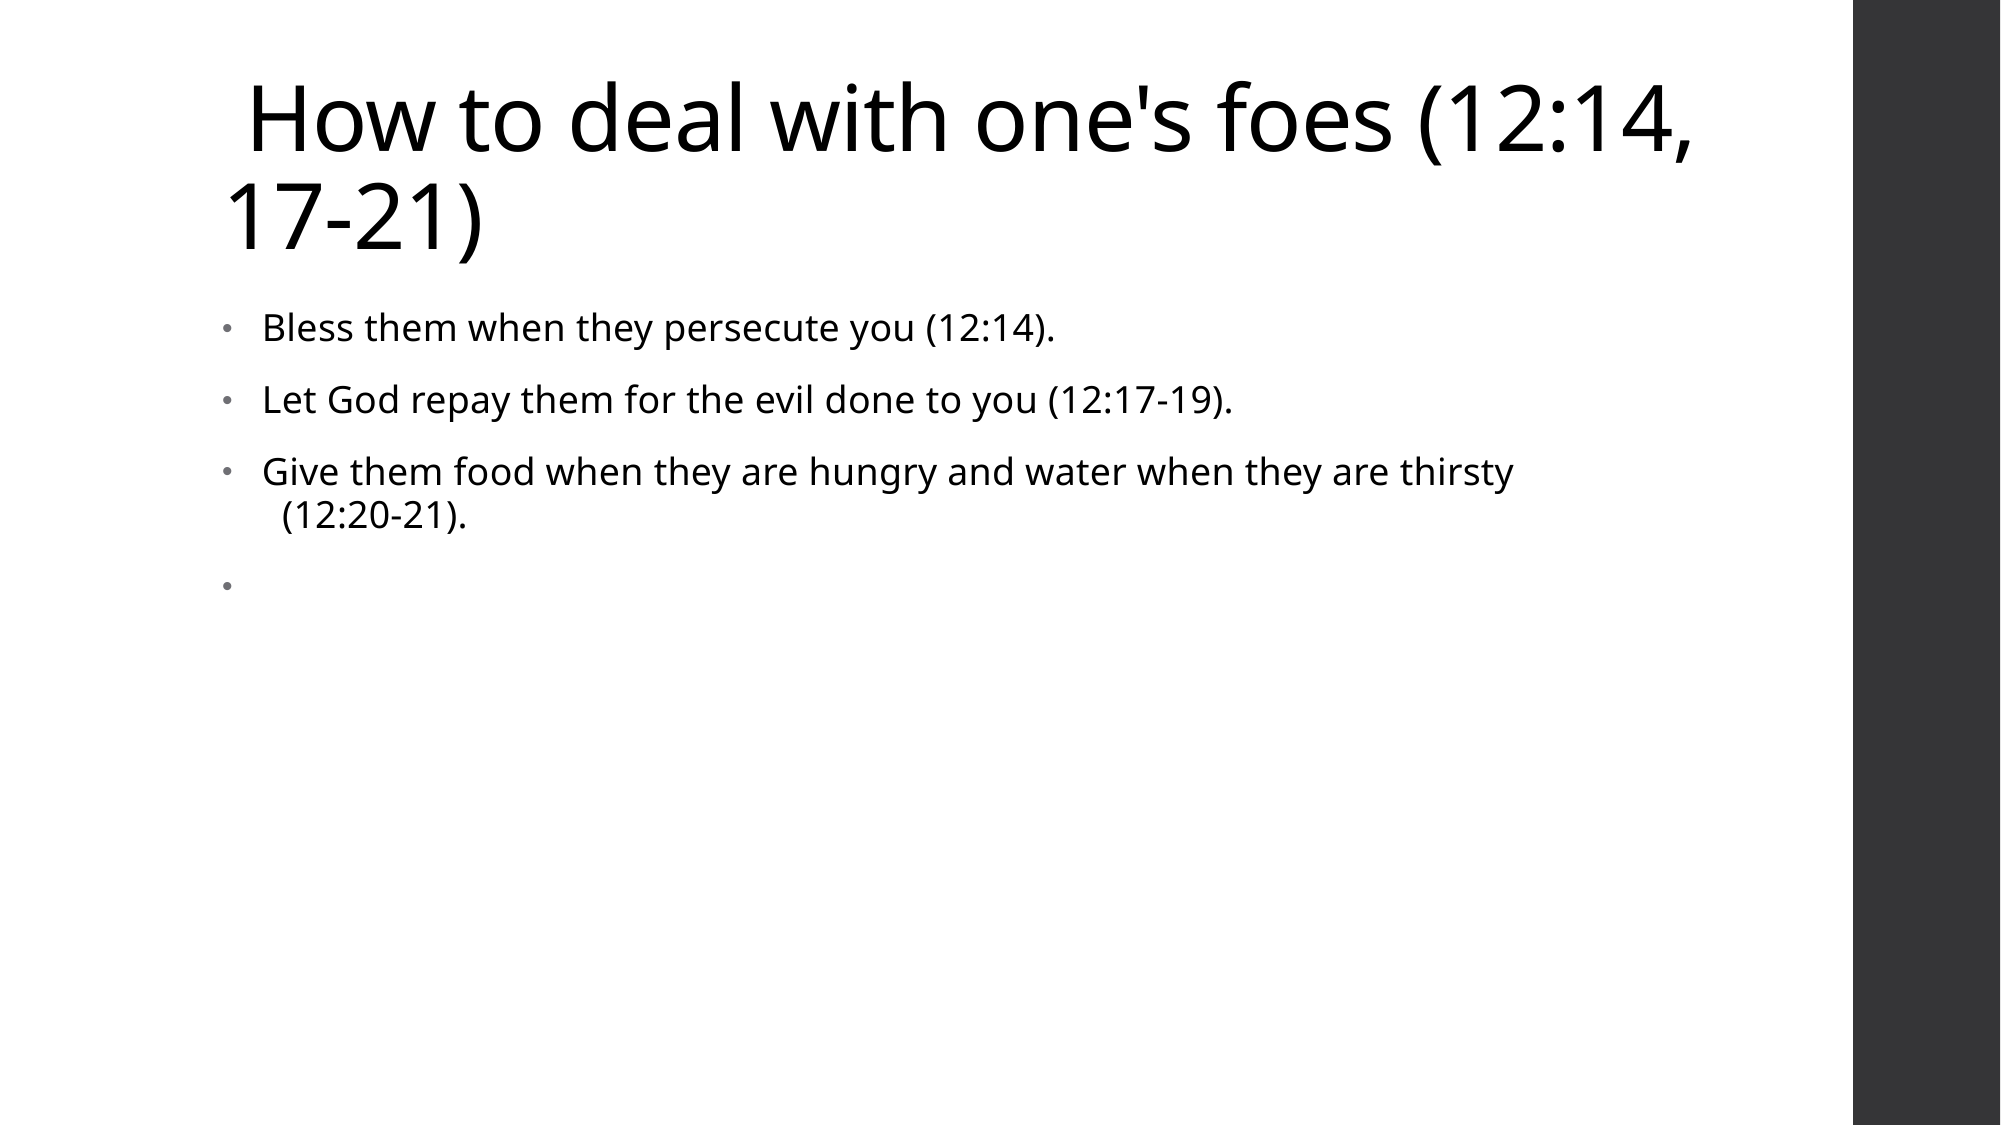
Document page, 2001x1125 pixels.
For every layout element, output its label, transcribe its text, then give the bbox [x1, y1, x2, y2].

list Bless them when they persecute you (12:14). Let God repay them for the evil done to you (12:17-19). Give them food when they are hungry and water when they are thirsty (12:20-21). [206, 299, 1617, 1014]
title How to deal with one's foes (12:14, 17-21) [206, 60, 1797, 278]
